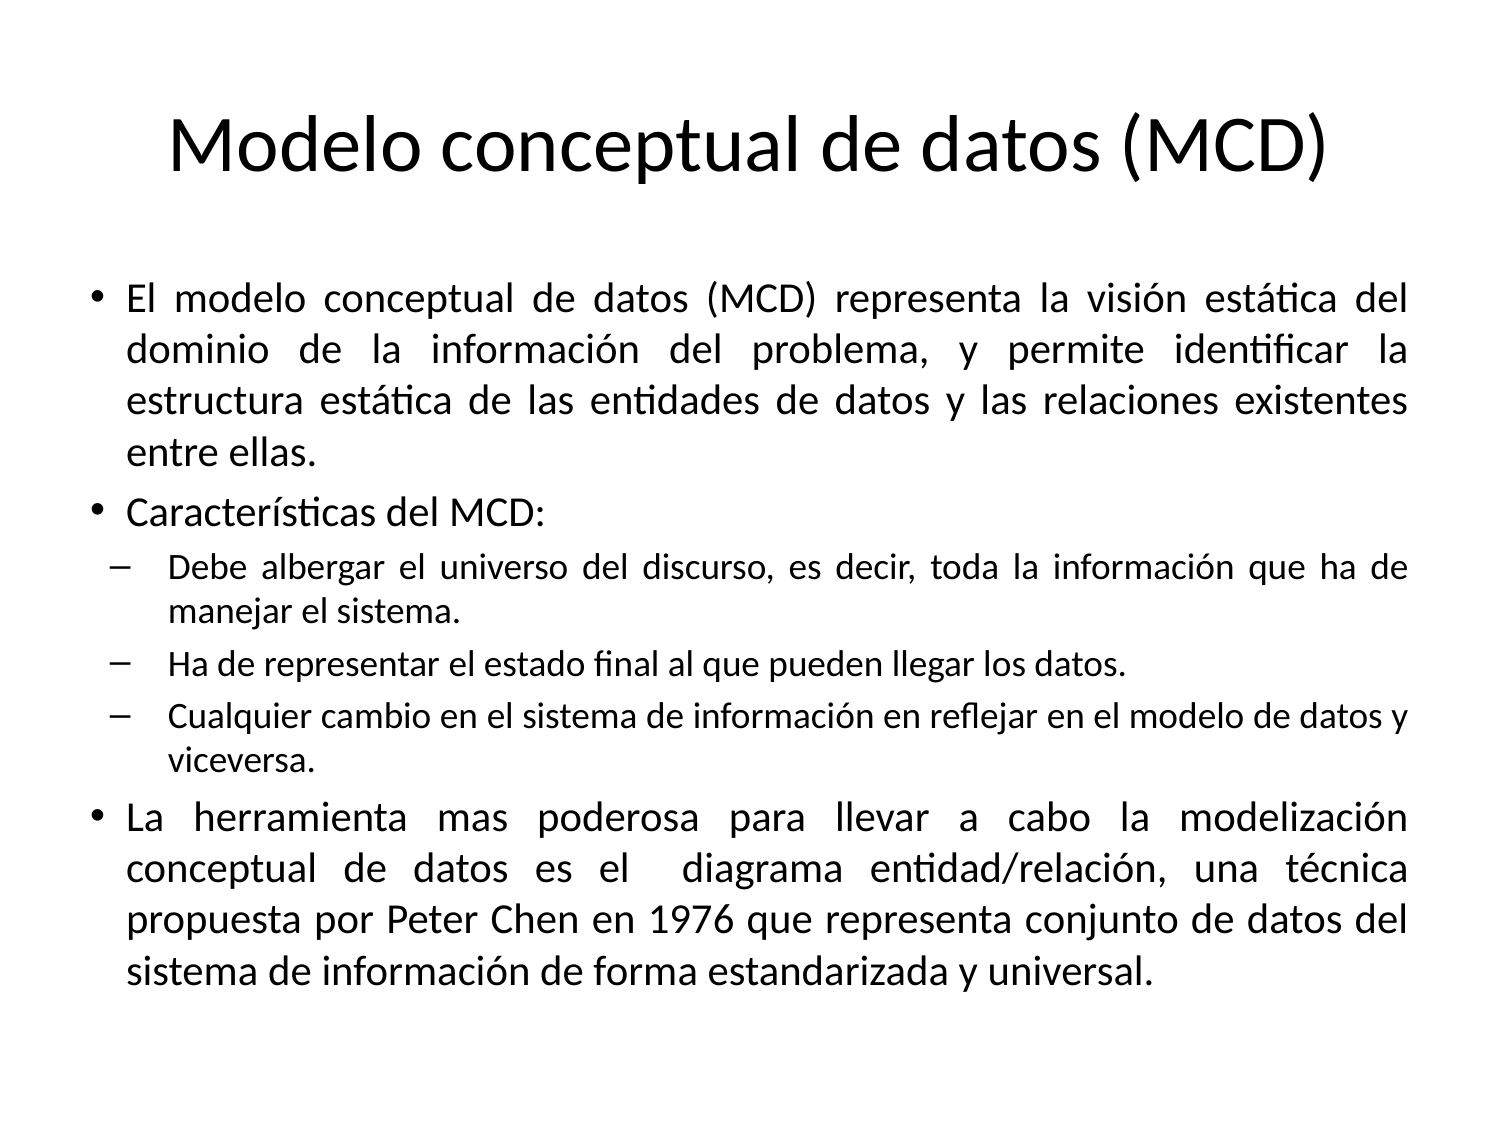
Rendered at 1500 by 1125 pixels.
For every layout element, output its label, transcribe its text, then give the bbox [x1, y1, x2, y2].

title Modelo conceptual de datos (MCD) [75, 45, 1425, 233]
list El modelo conceptual de datos (MCD) representa la visión estática del dominio de la información del problema, y permite identificar la estructura estática de las entidades de datos y las relaciones existentes entre ellas. Características del MCD: Debe albergar el universo del discurso, es decir, toda la información que ha de manejar el sistema. Ha de representar el estado final al que pueden llegar los datos. Cualquier cambio en el sistema de información en reflejar en el modelo de datos y viceversa. La herramienta mas poderosa para llevar a cabo la modelización conceptual de datos es el diagrama entidad/relación, una técnica propuesta por Peter Chen en 1976 que representa conjunto de datos del sistema de información de forma estandarizada y universal. [75, 262, 1425, 1005]
